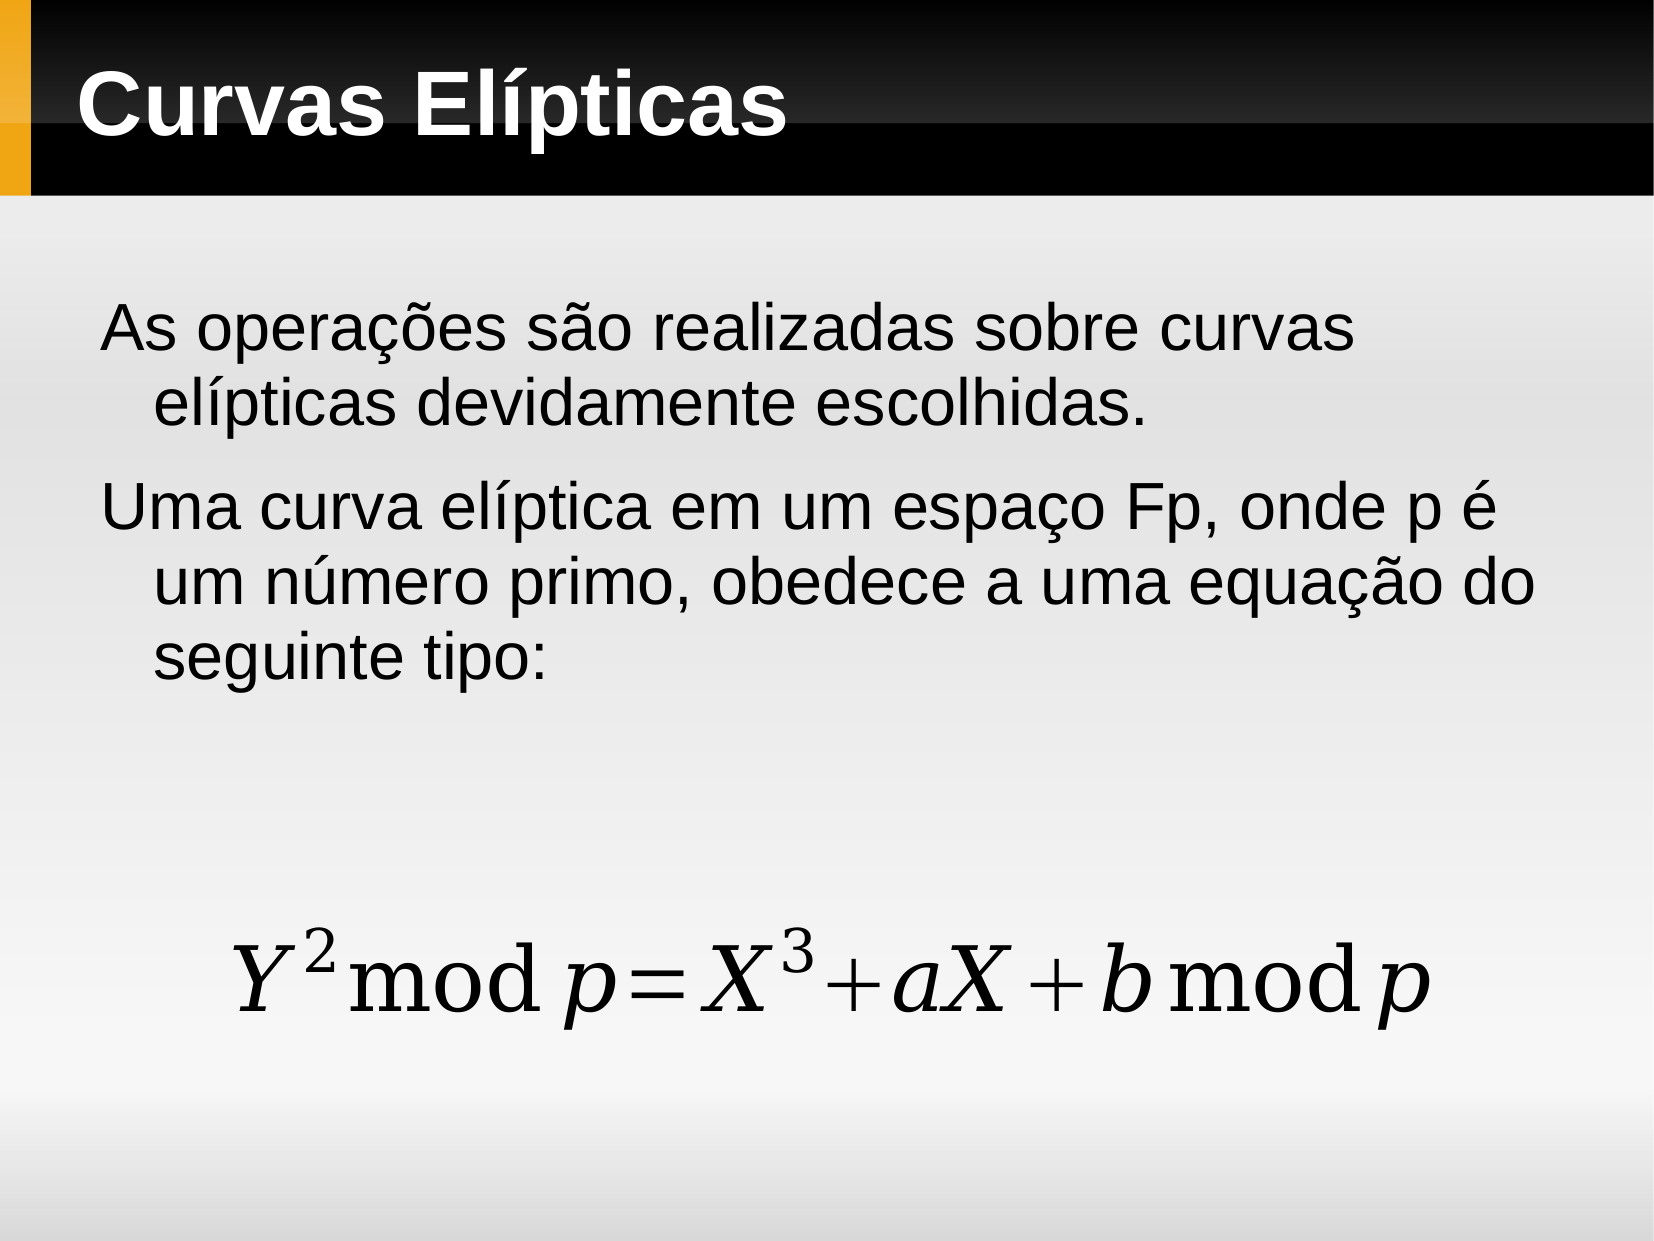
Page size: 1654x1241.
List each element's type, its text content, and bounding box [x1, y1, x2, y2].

list As operações são realizadas sobre curvas elípticas devidamente escolhidas. Uma curva elíptica em um espaço Fp, onde p é um número primo, obedece a uma equação do seguinte tipo: [82, 290, 1571, 1094]
chart [206, 915, 1466, 1034]
title Curvas Elípticas [76, 7, 1565, 200]
picture [0, 0, 1654, 1241]
